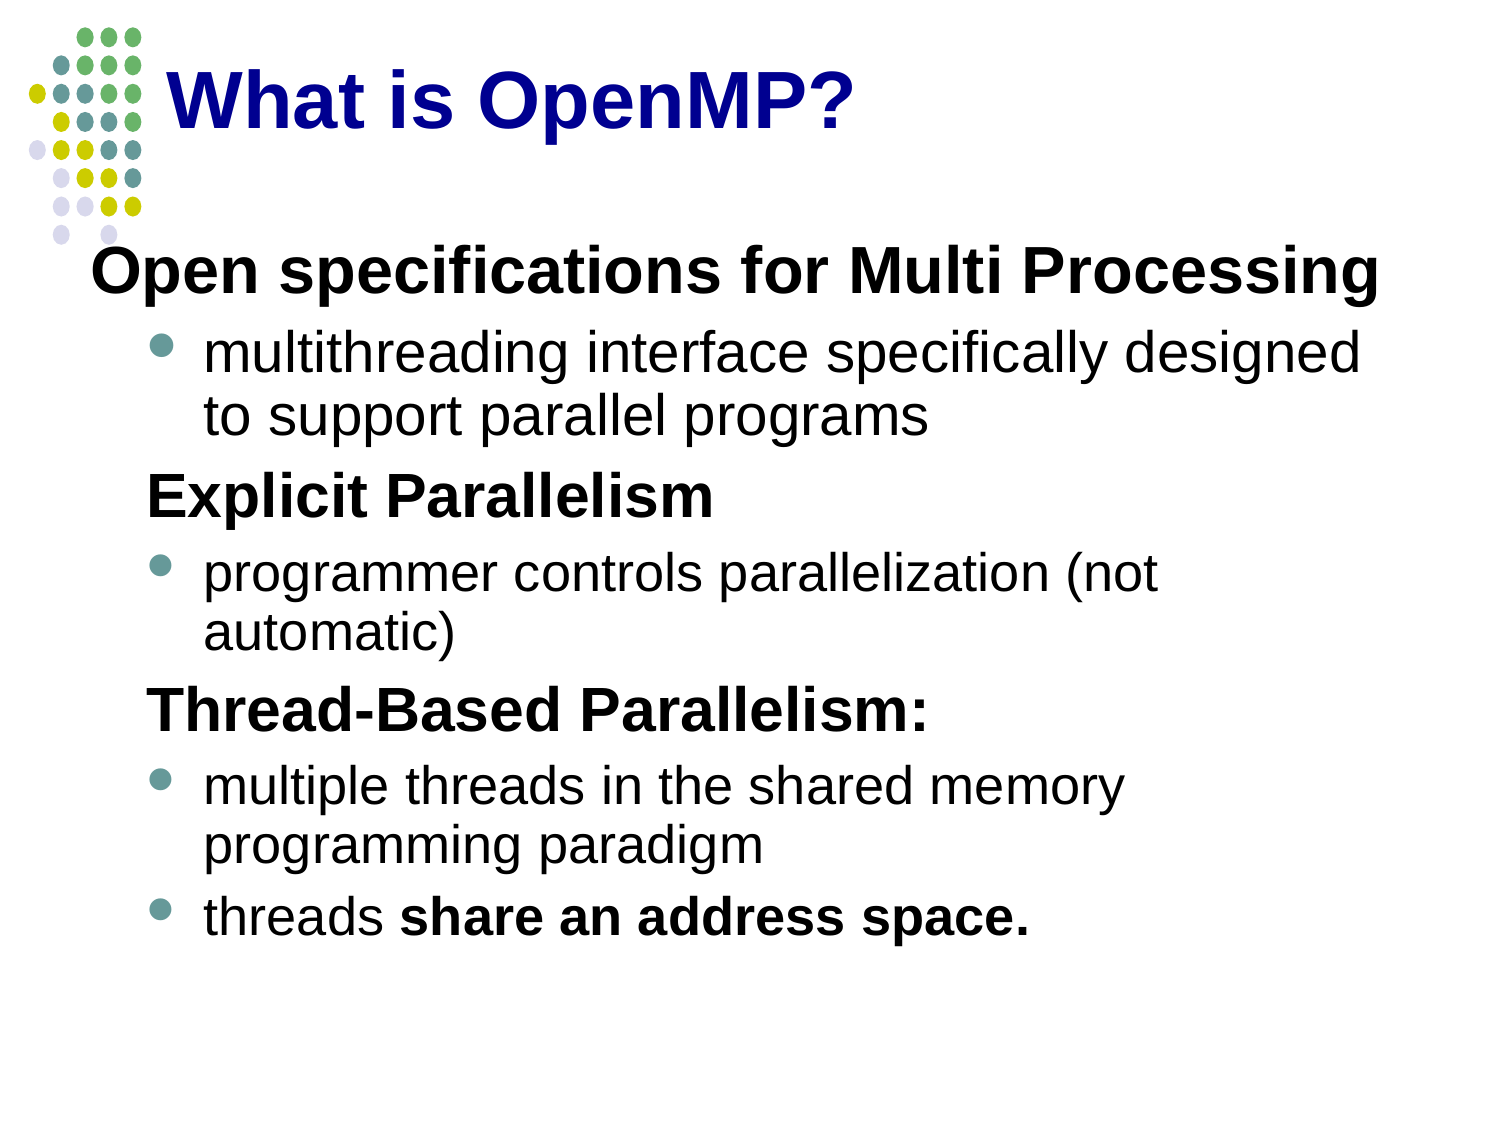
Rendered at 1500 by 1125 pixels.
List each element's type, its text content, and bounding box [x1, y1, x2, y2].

list Open specifications for Multi Processing multithreading interface specifically designed to support parallel programs Explicit Parallelism programmer controls parallelization (not automatic) Thread-Based Parallelism: multiple threads in the shared memory programming paradigm threads share an address space. [75, 228, 1426, 1125]
title What is OpenMP? [151, 40, 1390, 176]
